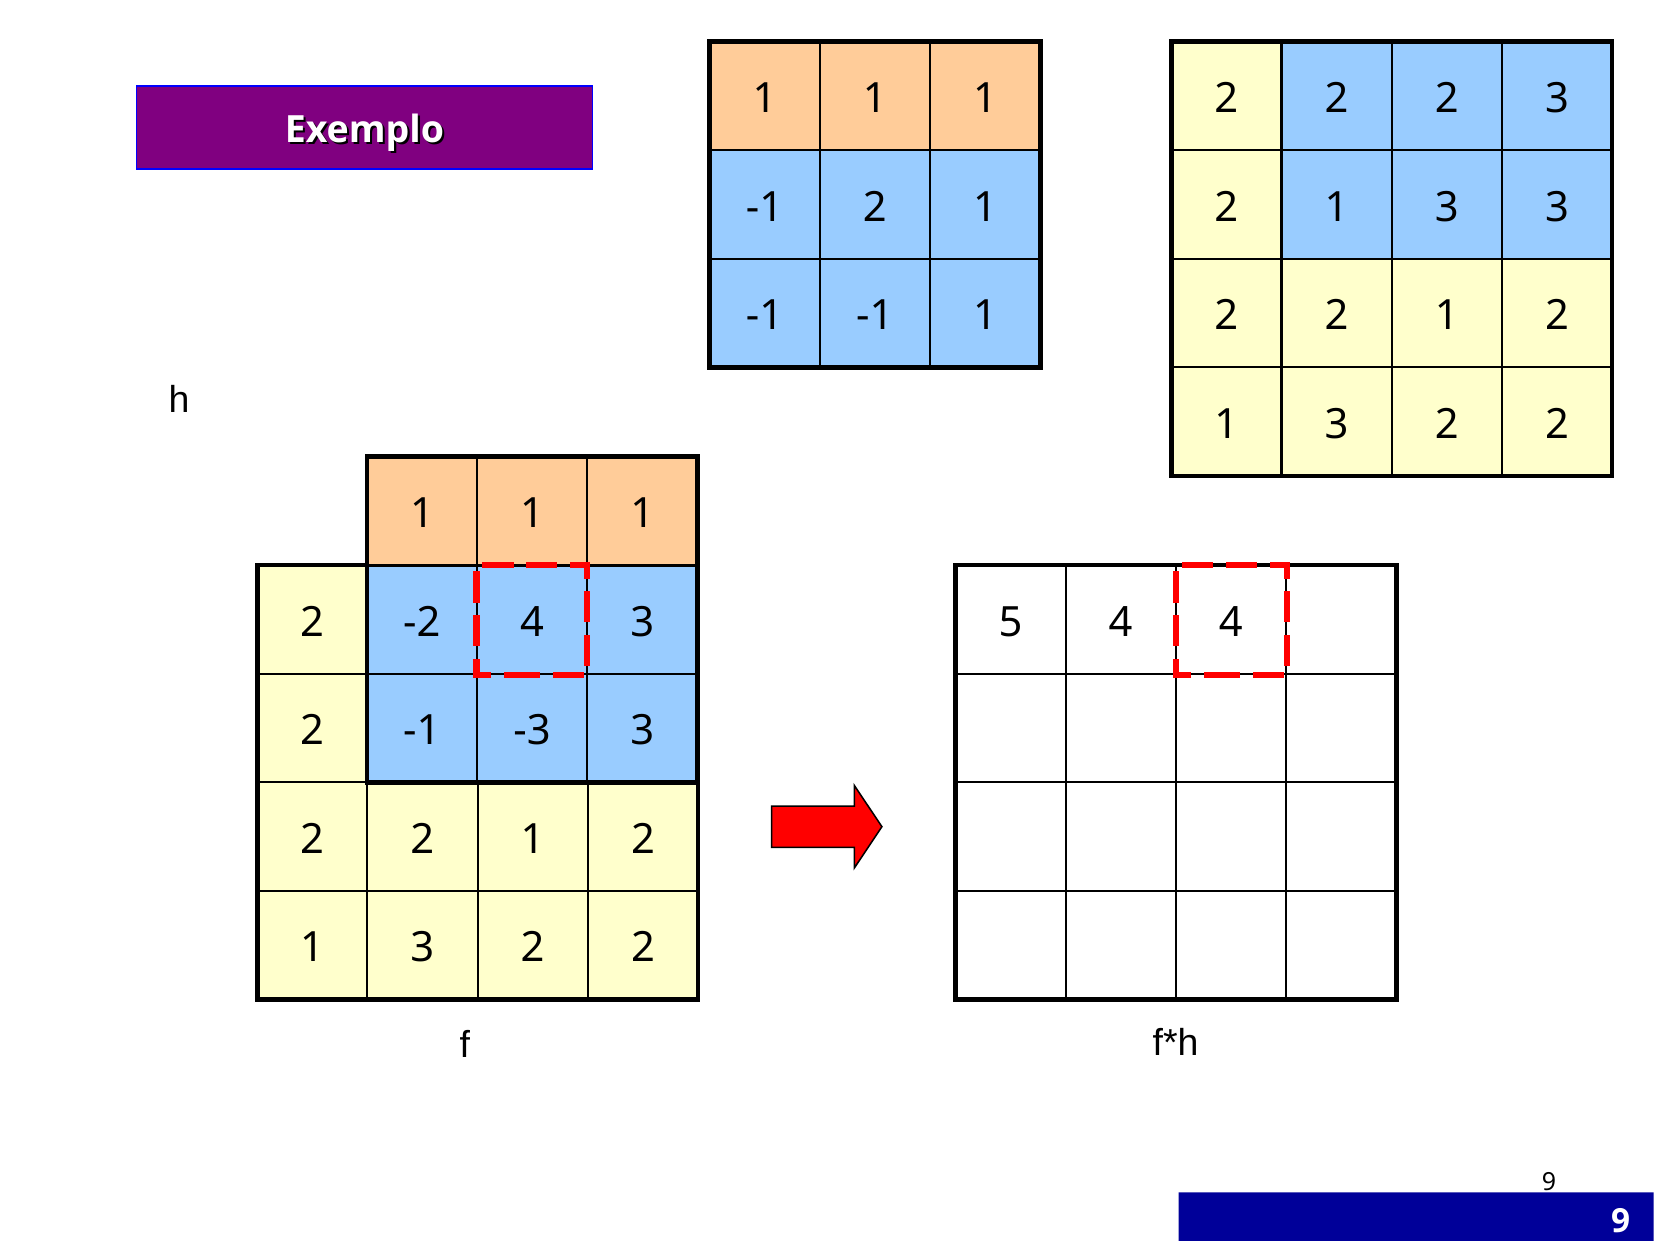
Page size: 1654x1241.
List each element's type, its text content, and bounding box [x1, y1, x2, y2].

text_box -3 [478, 675, 586, 780]
text_box 3 [588, 567, 695, 673]
text_box -1 [712, 260, 819, 365]
text_box 3 [1393, 151, 1501, 258]
text_box -2 [369, 567, 476, 673]
text_box 3 [1503, 44, 1610, 149]
text_box 2 [260, 567, 365, 673]
text_box 4 [1177, 567, 1285, 673]
text_box 2 [1283, 44, 1391, 149]
text_box f [444, 1012, 486, 1073]
text_box 4 [478, 567, 586, 673]
text_box 2 [1503, 260, 1610, 366]
text_box 5 [958, 567, 1065, 673]
text_box 1 [931, 151, 1038, 258]
text_box 1 [1393, 260, 1501, 366]
text_box 1 [931, 260, 1038, 365]
text_box 1 [821, 44, 929, 149]
text_box 1 [369, 459, 476, 564]
text_box 3 [588, 675, 695, 780]
text_box 3 [1283, 368, 1391, 474]
text_box 1 [260, 892, 366, 997]
text_box [771, 785, 882, 869]
text_box 2 [1174, 260, 1280, 366]
text_box Exemplo [136, 86, 593, 169]
text_box 2 [260, 783, 366, 890]
text_box -1 [369, 675, 476, 780]
text_box 1 [479, 785, 587, 890]
text_box 2 [821, 151, 929, 258]
text_box 3 [368, 892, 477, 997]
text_box 2 [260, 675, 365, 781]
text_box <number> [1334, 1149, 1571, 1216]
text_box -1 [712, 151, 819, 258]
text_box 1 [588, 459, 695, 564]
text_box 2 [479, 892, 587, 997]
text_box 2 [1174, 151, 1280, 258]
text_box h [153, 367, 205, 428]
text_box 1 [712, 44, 819, 149]
text_box 4 [1067, 567, 1175, 673]
text_box 2 [1503, 368, 1610, 474]
text_box 2 [589, 785, 696, 890]
text_box 2 [1283, 260, 1391, 366]
text_box 2 [589, 892, 696, 997]
text_box 1 [1174, 368, 1280, 474]
text_box 1 [1283, 151, 1391, 258]
text_box 3 [1503, 151, 1610, 258]
text_box 1 [931, 44, 1038, 149]
text_box 2 [1393, 44, 1501, 149]
text_box 2 [368, 785, 477, 890]
text_box 1 [478, 459, 586, 564]
text_box f*h [1137, 1010, 1214, 1071]
text_box 2 [1174, 44, 1280, 149]
text_box -1 [821, 260, 929, 365]
text_box 2 [1393, 368, 1501, 474]
